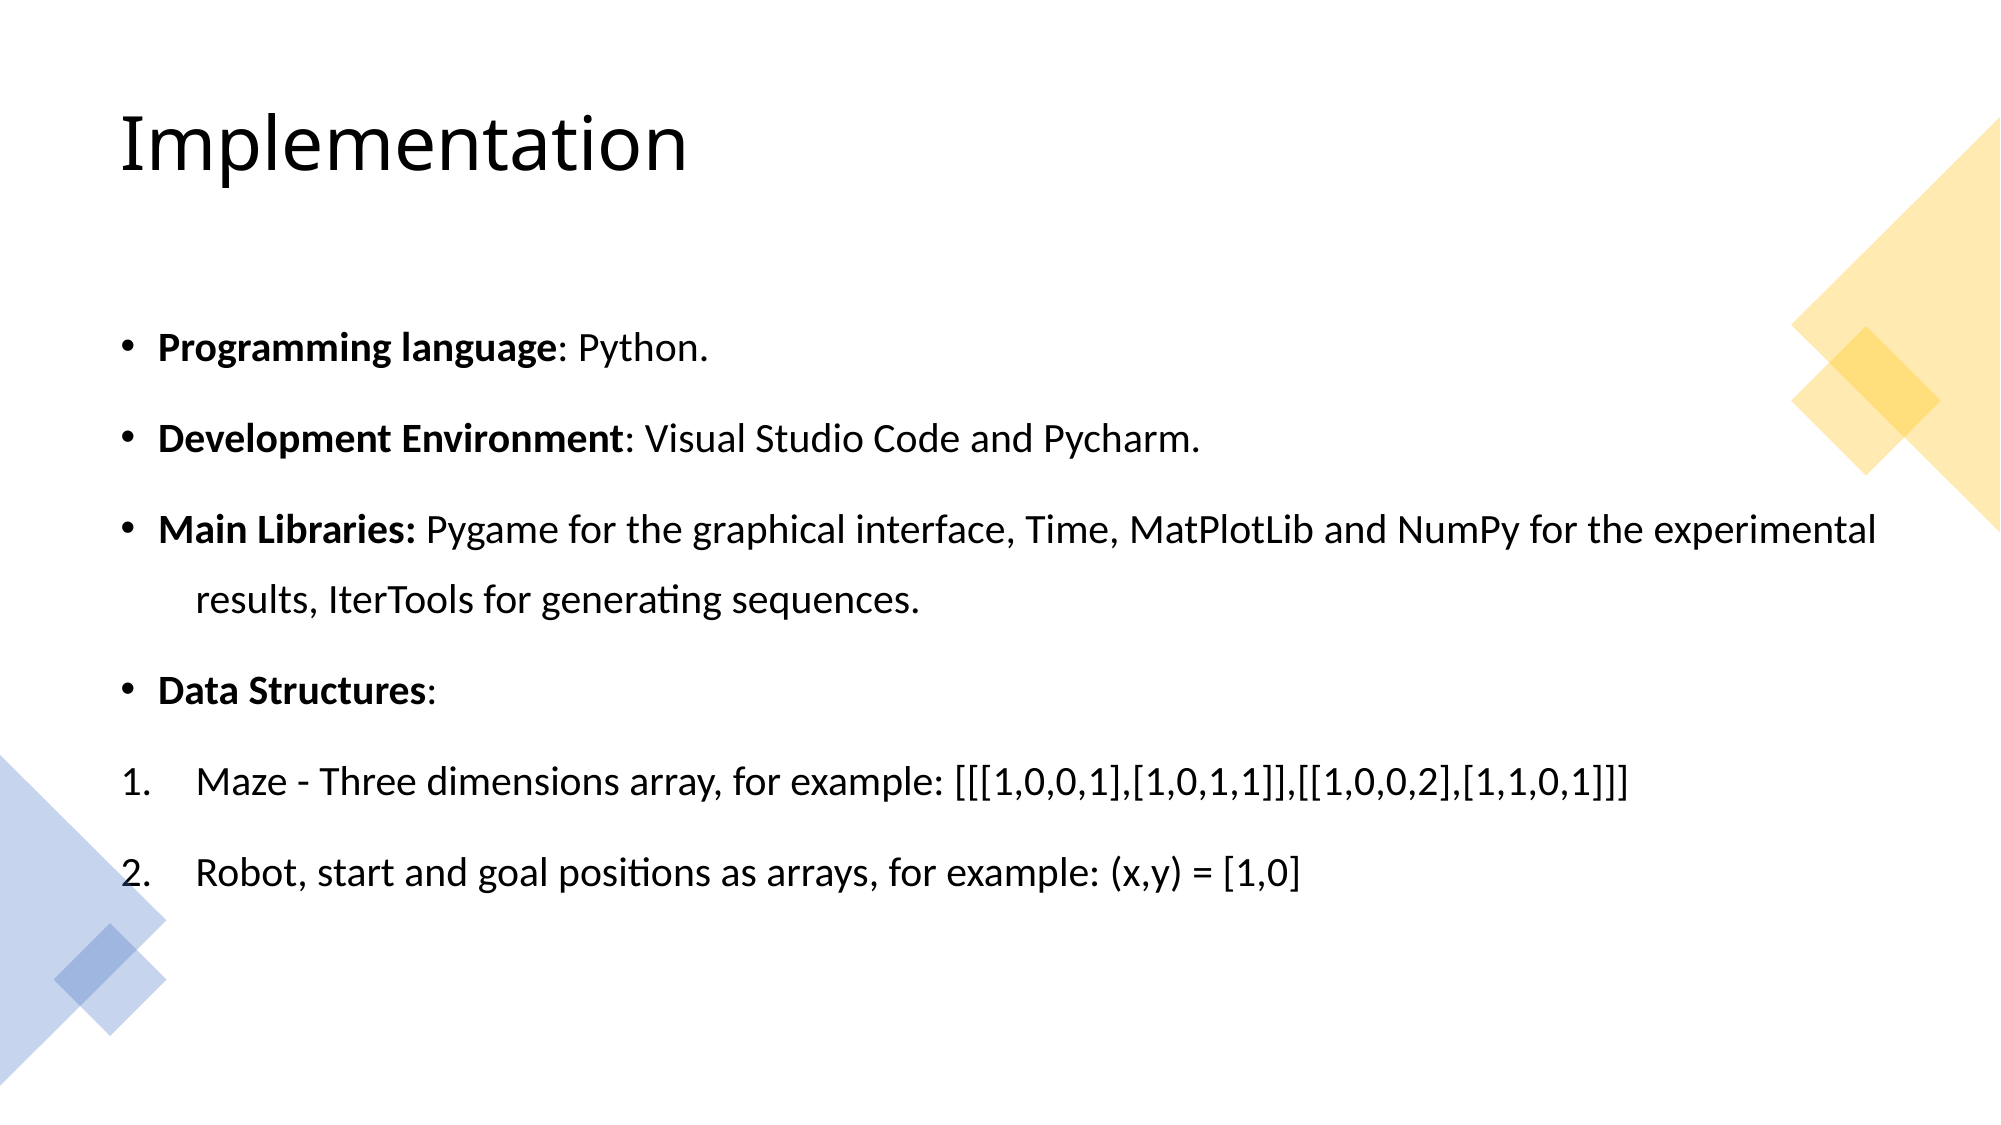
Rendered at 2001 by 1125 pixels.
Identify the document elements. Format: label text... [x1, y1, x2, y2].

text_box [0, 0, 2000, 1125]
title Implementation [105, 52, 1895, 240]
list Programming language: Python. Development Environment: Visual Studio Code and Pycharm. Main Libraries: Pygame for the graphical interface, Time, MatPlotLib and NumPy for the experimental results, IterTools for generating sequences. Data Structures: Maze - Three dimensions array, for example: [[[1,0,0,1],[1,0,1,1]],[[1,0,0,2],[1,1,0,1]]] Robot, start and goal positions as arrays, for example: (x,y) = [1,0] [105, 292, 1895, 1014]
